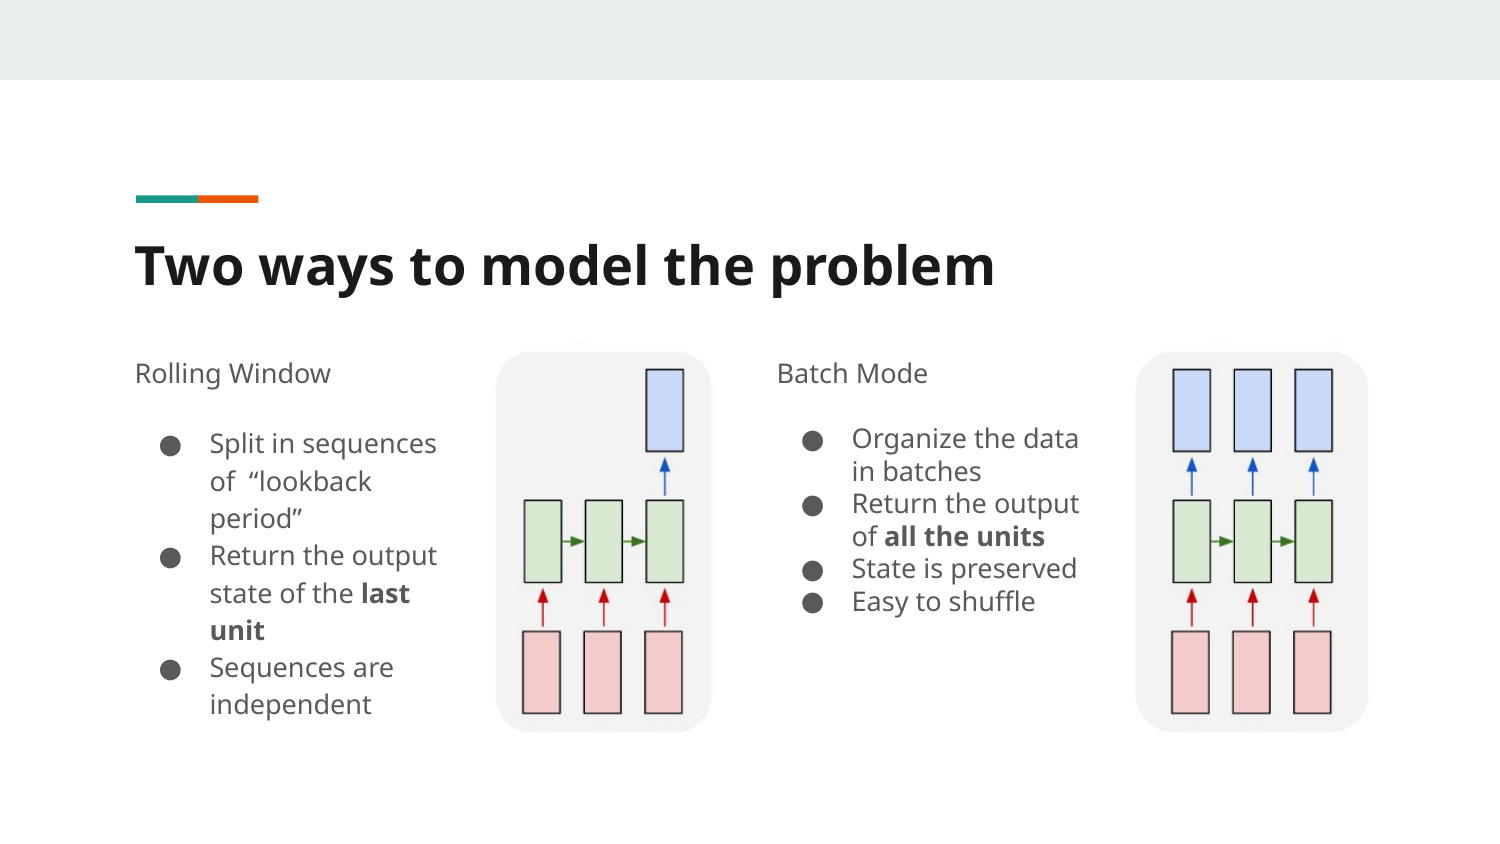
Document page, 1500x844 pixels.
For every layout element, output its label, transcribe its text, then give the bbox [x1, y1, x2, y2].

list Batch Mode Organize the data in batches Return the output of all the units State is preserved Easy to shuffle [761, 341, 1109, 712]
picture [472, 341, 739, 744]
picture [1114, 341, 1381, 744]
title Two ways to model the problem [119, 216, 1381, 305]
list Rolling Window Split in sequences of “lookback period” Return the output state of the last unit Sequences are independent [119, 341, 467, 712]
